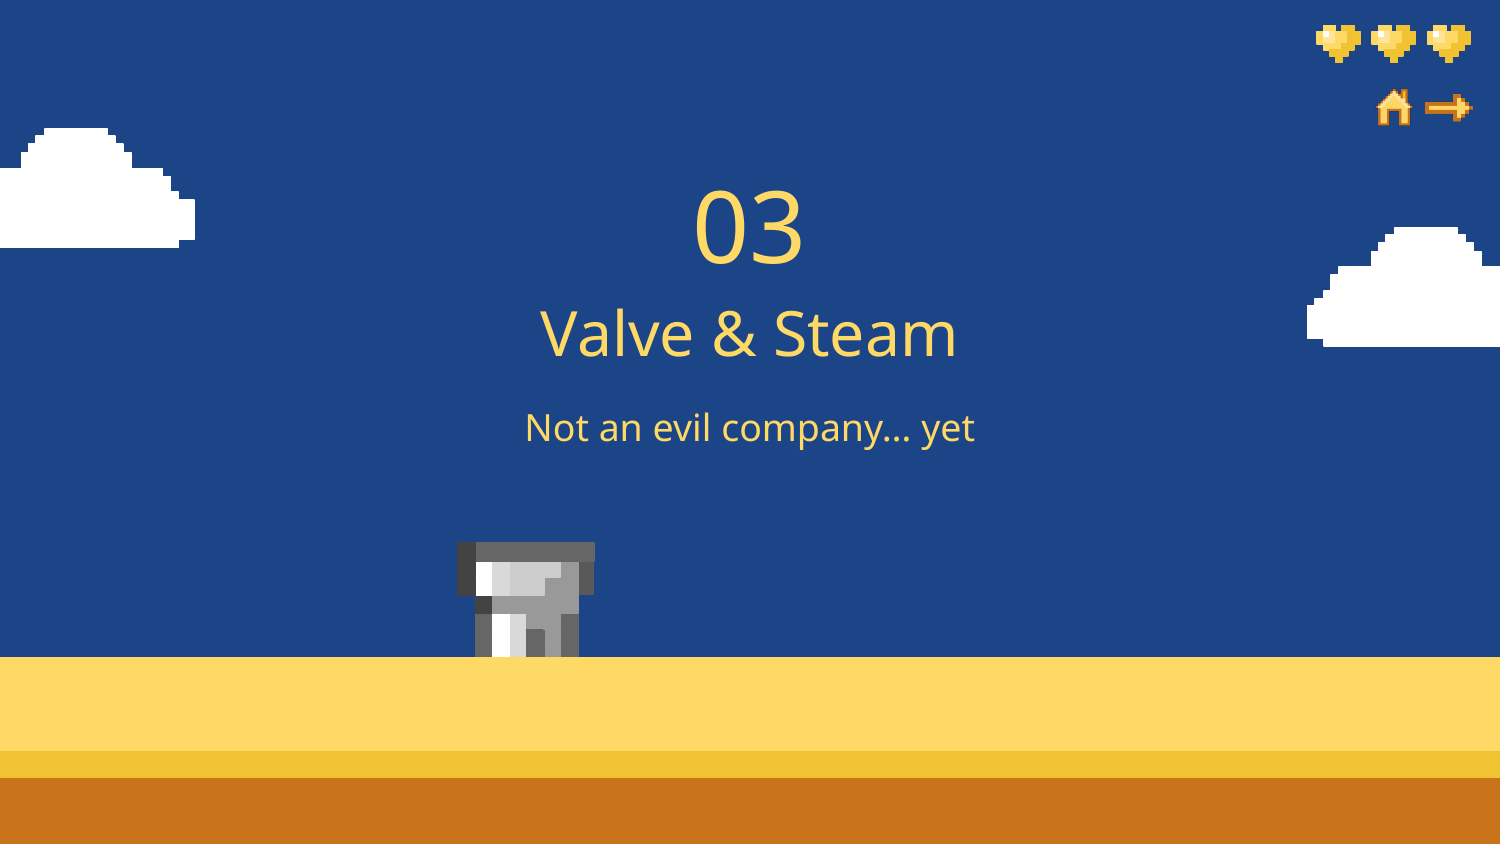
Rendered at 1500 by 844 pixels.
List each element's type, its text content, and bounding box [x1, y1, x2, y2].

text_box [1317, 25, 1329, 50]
title 03 [51, 181, 1449, 299]
picture [1375, 88, 1413, 126]
subtitle Not an evil company… yet [287, 388, 1213, 519]
picture [1425, 93, 1473, 122]
text_box [1372, 25, 1416, 62]
text_box [1330, 25, 1360, 62]
title Valve & Steam [218, 262, 1282, 401]
text_box [1427, 25, 1471, 62]
